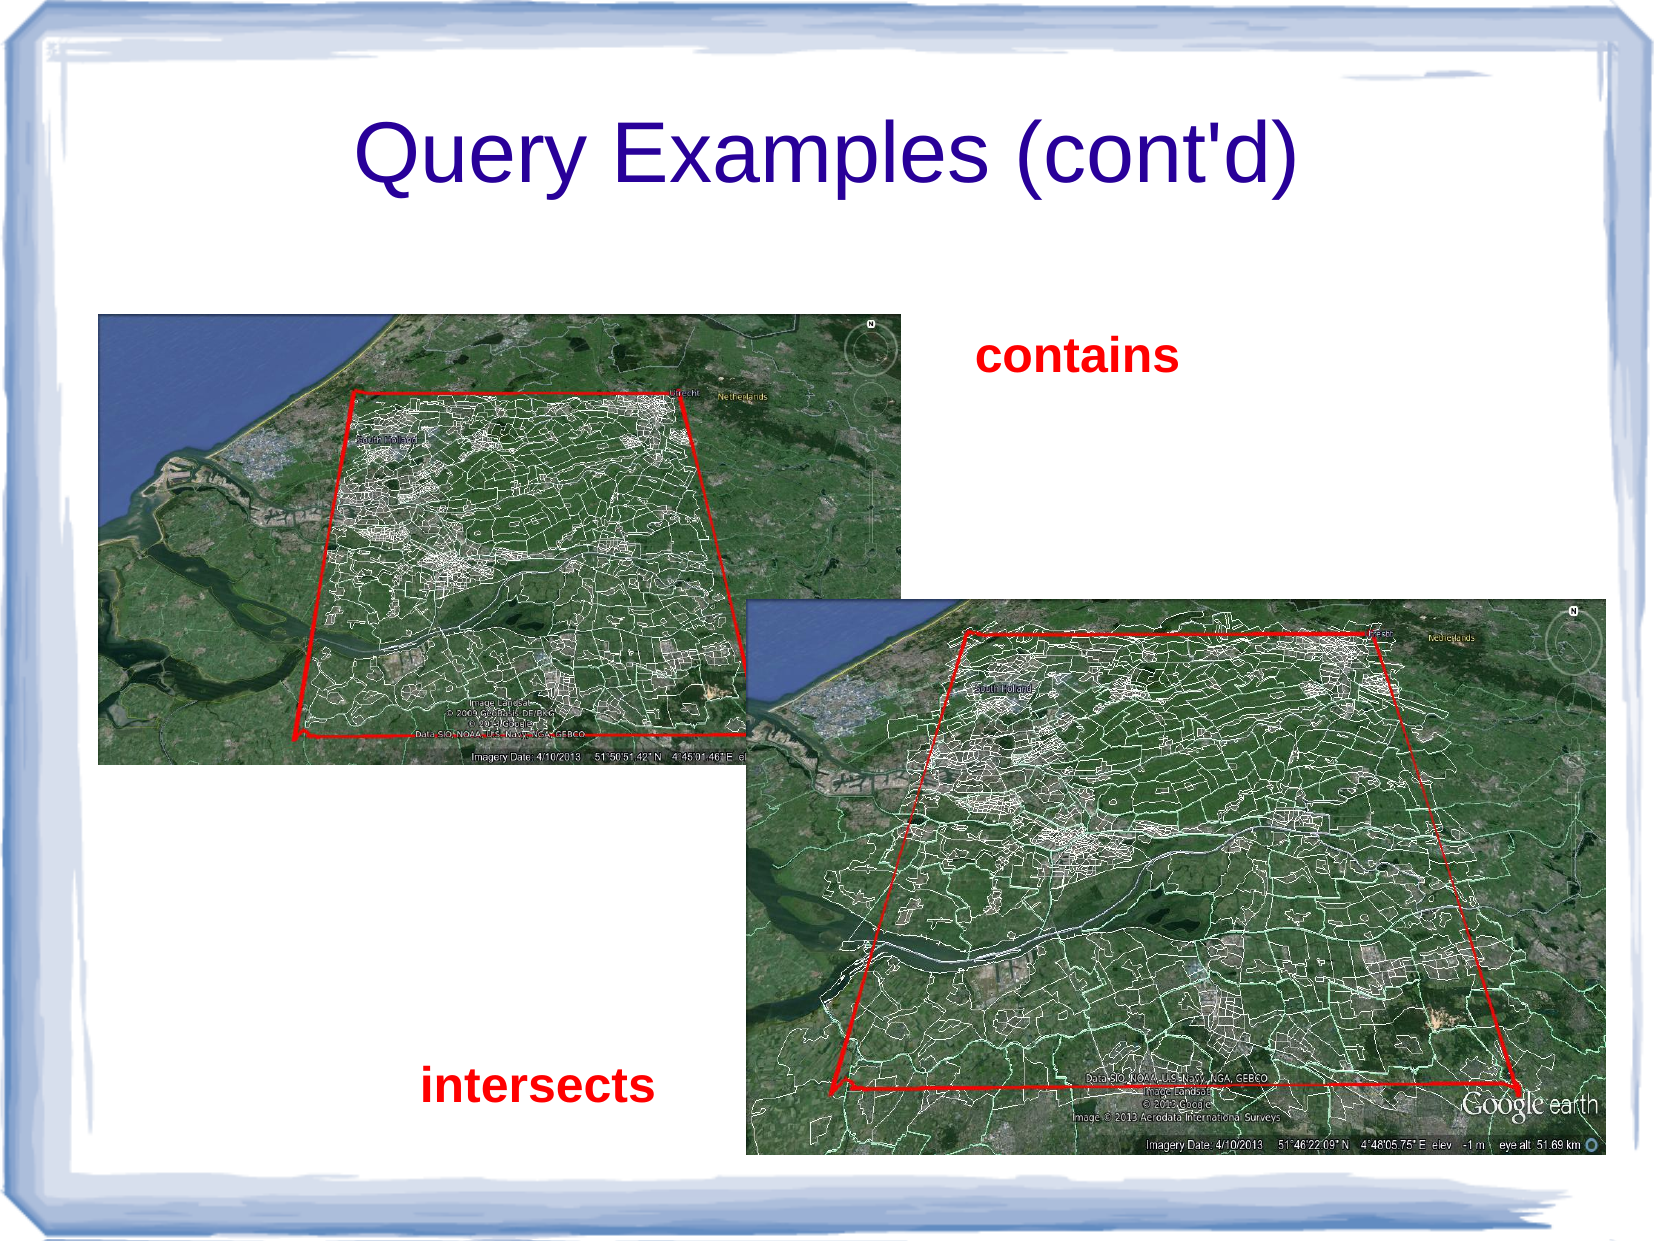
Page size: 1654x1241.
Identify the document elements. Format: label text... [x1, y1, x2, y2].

text_box intersects [405, 1050, 747, 1121]
picture [0, 0, 1654, 1241]
title Query Examples (cont'd) [82, 49, 1571, 257]
text_box contains [960, 319, 1261, 391]
